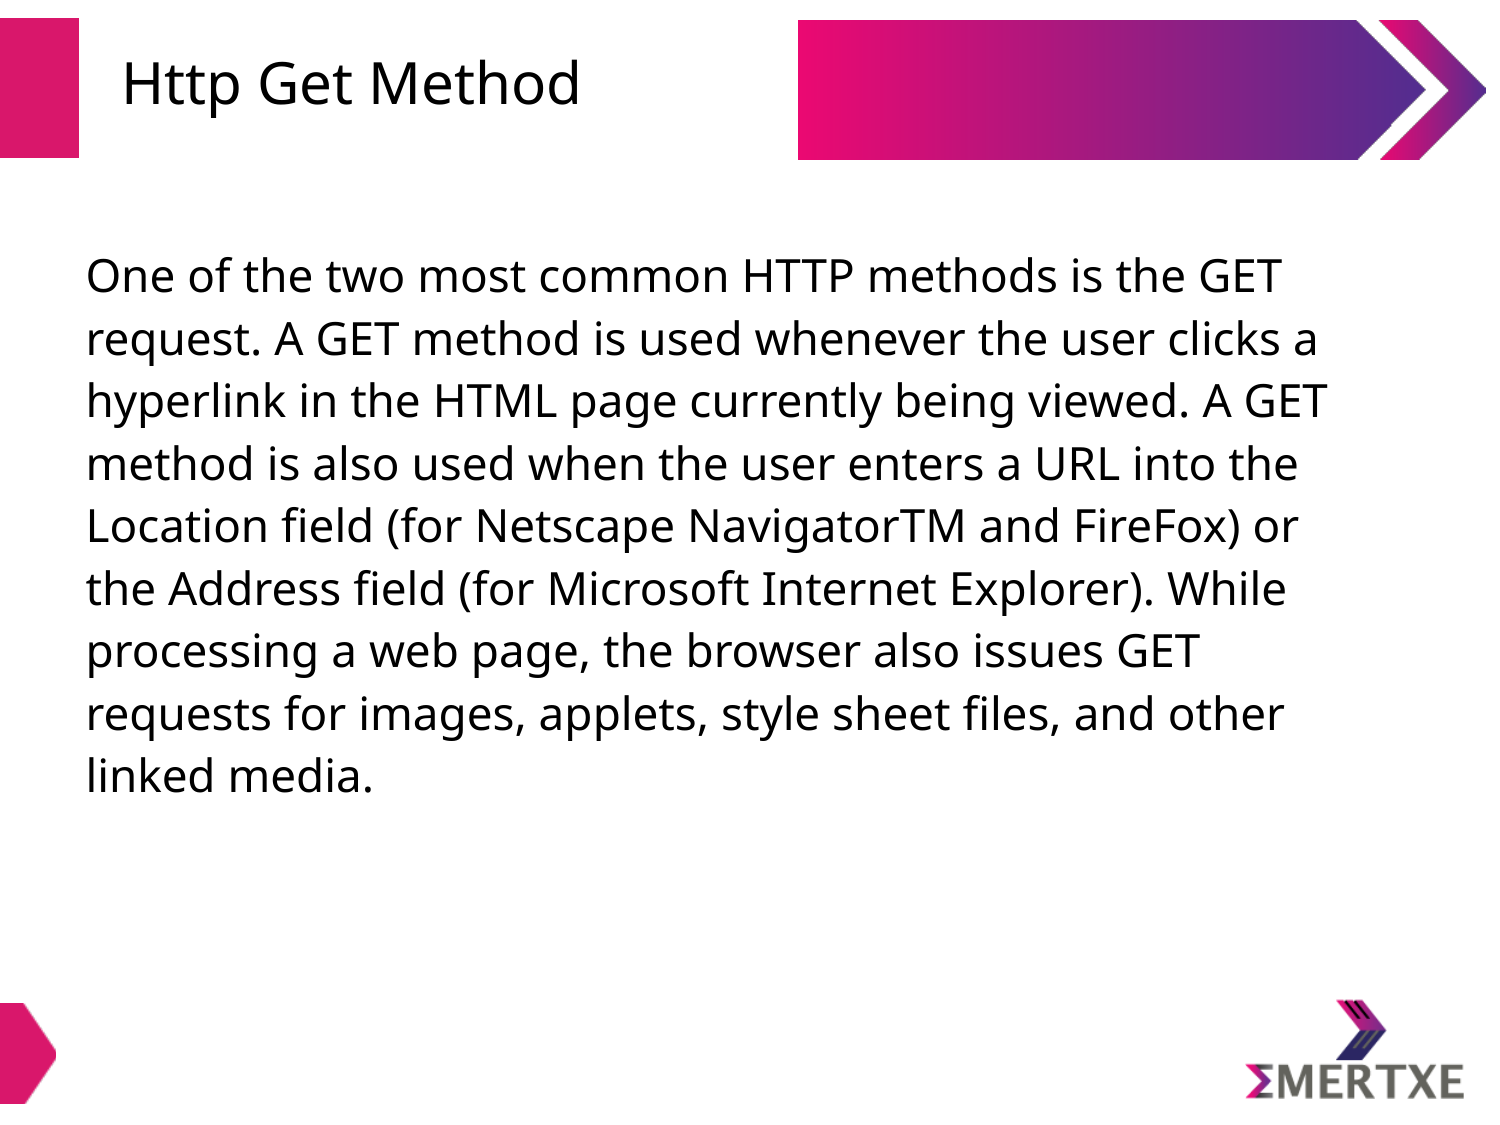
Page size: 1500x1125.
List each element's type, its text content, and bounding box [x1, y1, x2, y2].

text_box One of the two most common HTTP methods is the GET request. A GET method is used whenever the user clicks a hyperlink in the HTML page currently being viewed. A GET method is also used when the user enters a URL into the Location field (for Netscape NavigatorTM and FireFox) or the Address field (for Microsoft Internet Explorer). While processing a web page, the browser also issues GET requests for images, applets, style sheet files, and other linked media. [70, 236, 1382, 787]
text_box Http Get Method [106, 35, 721, 119]
picture [798, 20, 1486, 160]
picture [1245, 996, 1465, 1099]
